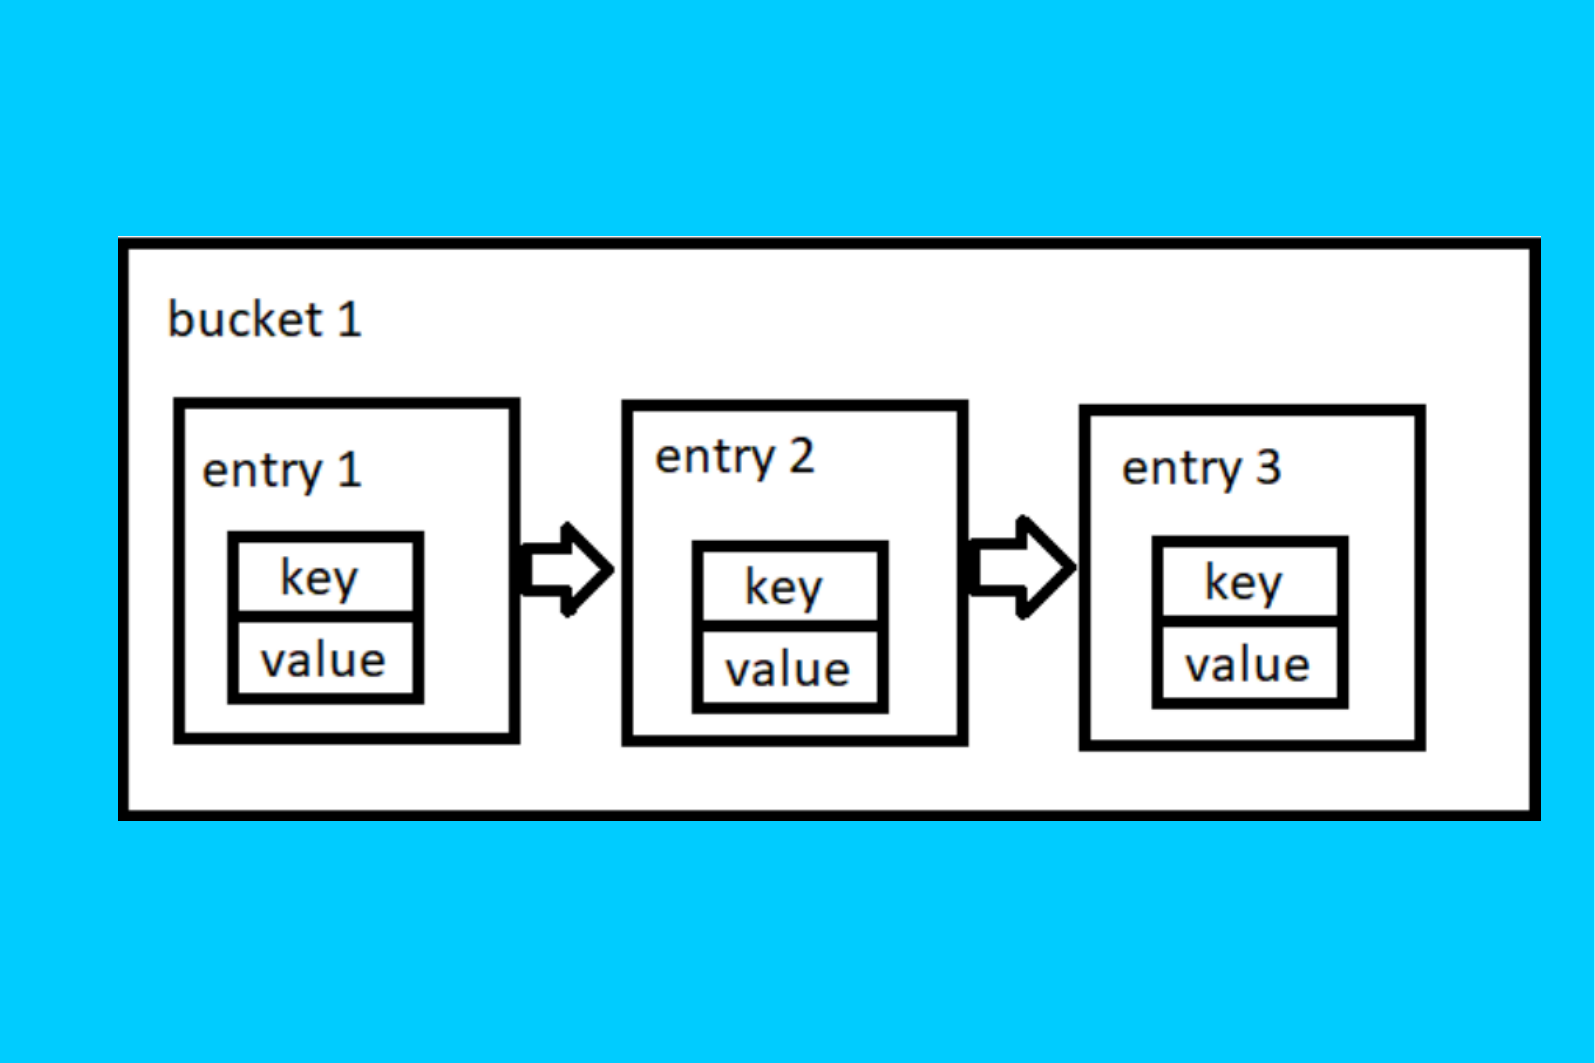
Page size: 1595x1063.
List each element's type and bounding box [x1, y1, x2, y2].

picture [119, 237, 1540, 820]
